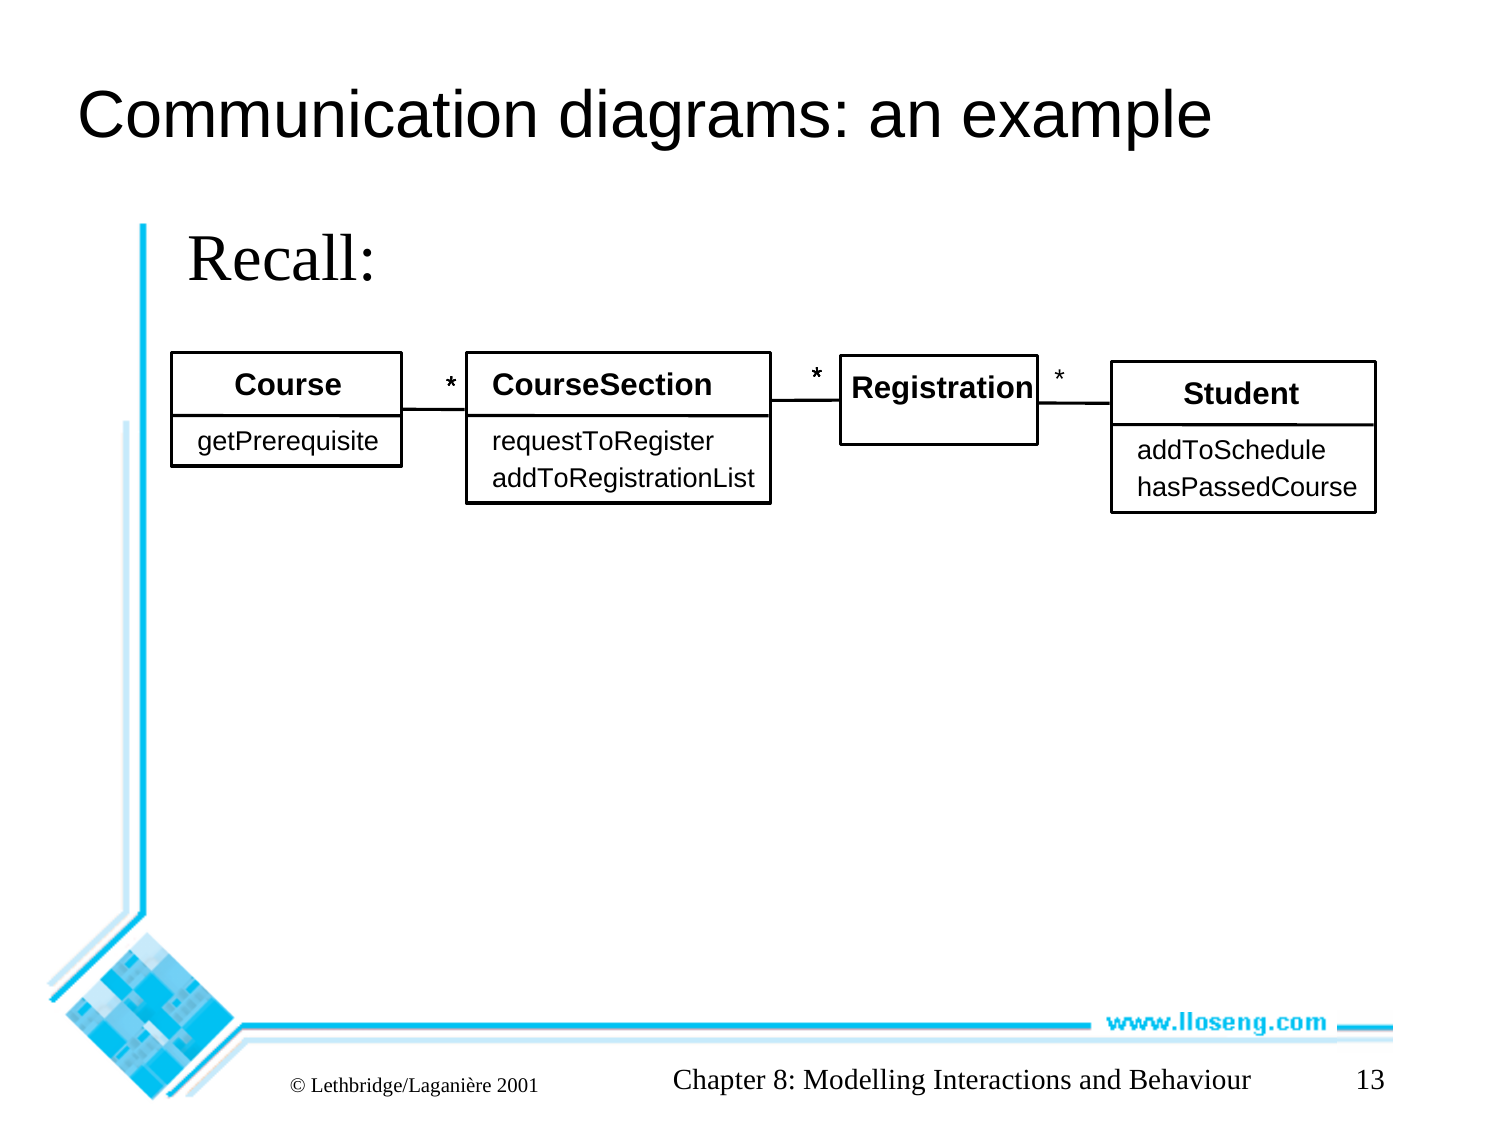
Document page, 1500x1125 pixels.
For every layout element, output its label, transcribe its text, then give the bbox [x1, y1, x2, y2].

text_box * [446, 369, 465, 416]
text_box © Lethbridge/Laganière 2001 [275, 1062, 601, 1125]
text_box Course [234, 366, 358, 410]
text_box Registration [851, 369, 1049, 413]
text_box <number> [1325, 1050, 1401, 1125]
text_box Chapter 8: Modelling Interactions and Behaviour [624, 1050, 1300, 1125]
text_box CourseSection [492, 366, 714, 406]
text_box addToRegistrationList [492, 461, 779, 496]
text_box hasPassedCourse [1137, 470, 1372, 505]
picture [35, 212, 1393, 1102]
title Communication diagrams: an example [62, 29, 1413, 196]
text_box Recall: [187, 206, 378, 288]
text_box getPrerequisite [197, 424, 394, 459]
text_box addToSchedule [1137, 433, 1339, 468]
text_box * [1054, 363, 1079, 410]
text_box requestToRegister [492, 424, 731, 459]
text_box Student [1183, 375, 1313, 419]
text_box * [811, 360, 837, 407]
